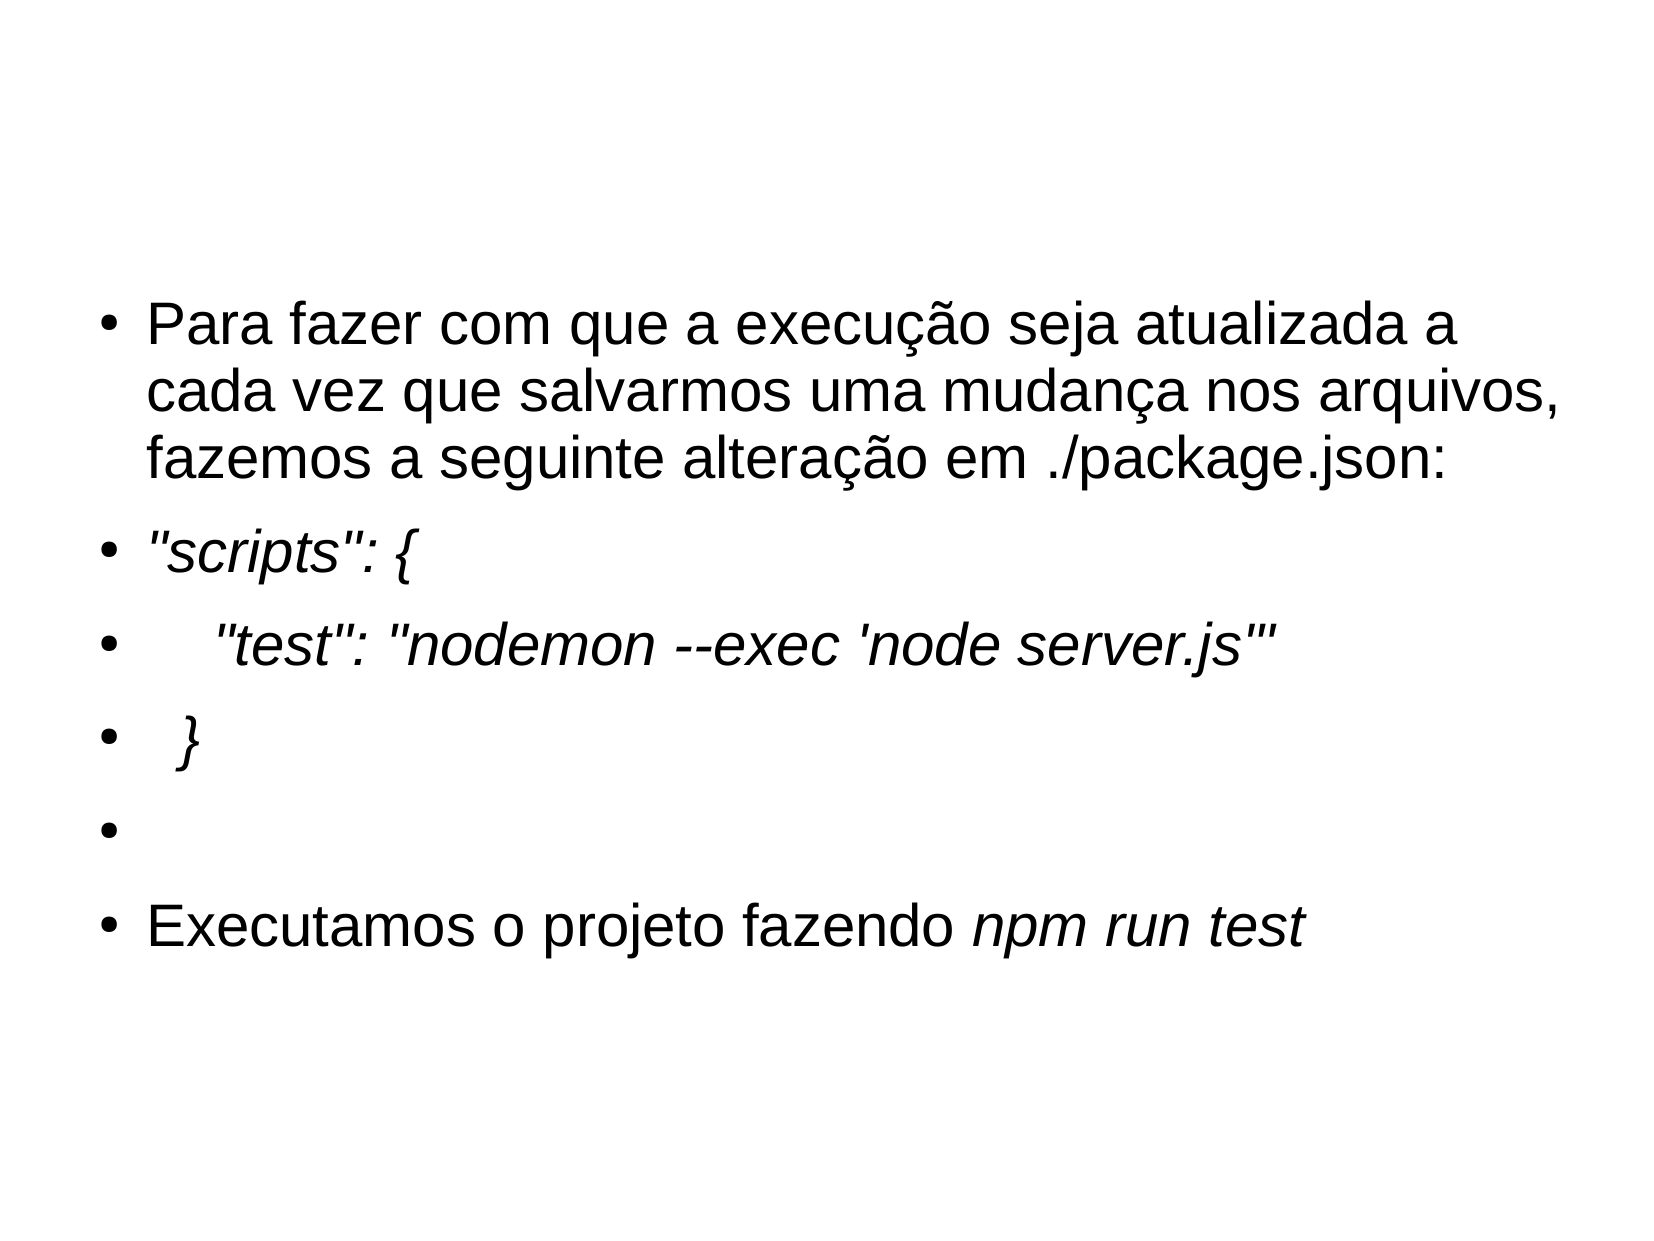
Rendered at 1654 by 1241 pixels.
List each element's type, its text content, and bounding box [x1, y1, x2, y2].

list Para fazer com que a execução seja atualizada a cada vez que salvarmos uma mudança nos arquivos, fazemos a seguinte alteração em ./package.json: "scripts": { "test": "nodemon --exec 'node server.js'" } Executamos o projeto fazendo npm run test [82, 290, 1571, 1010]
